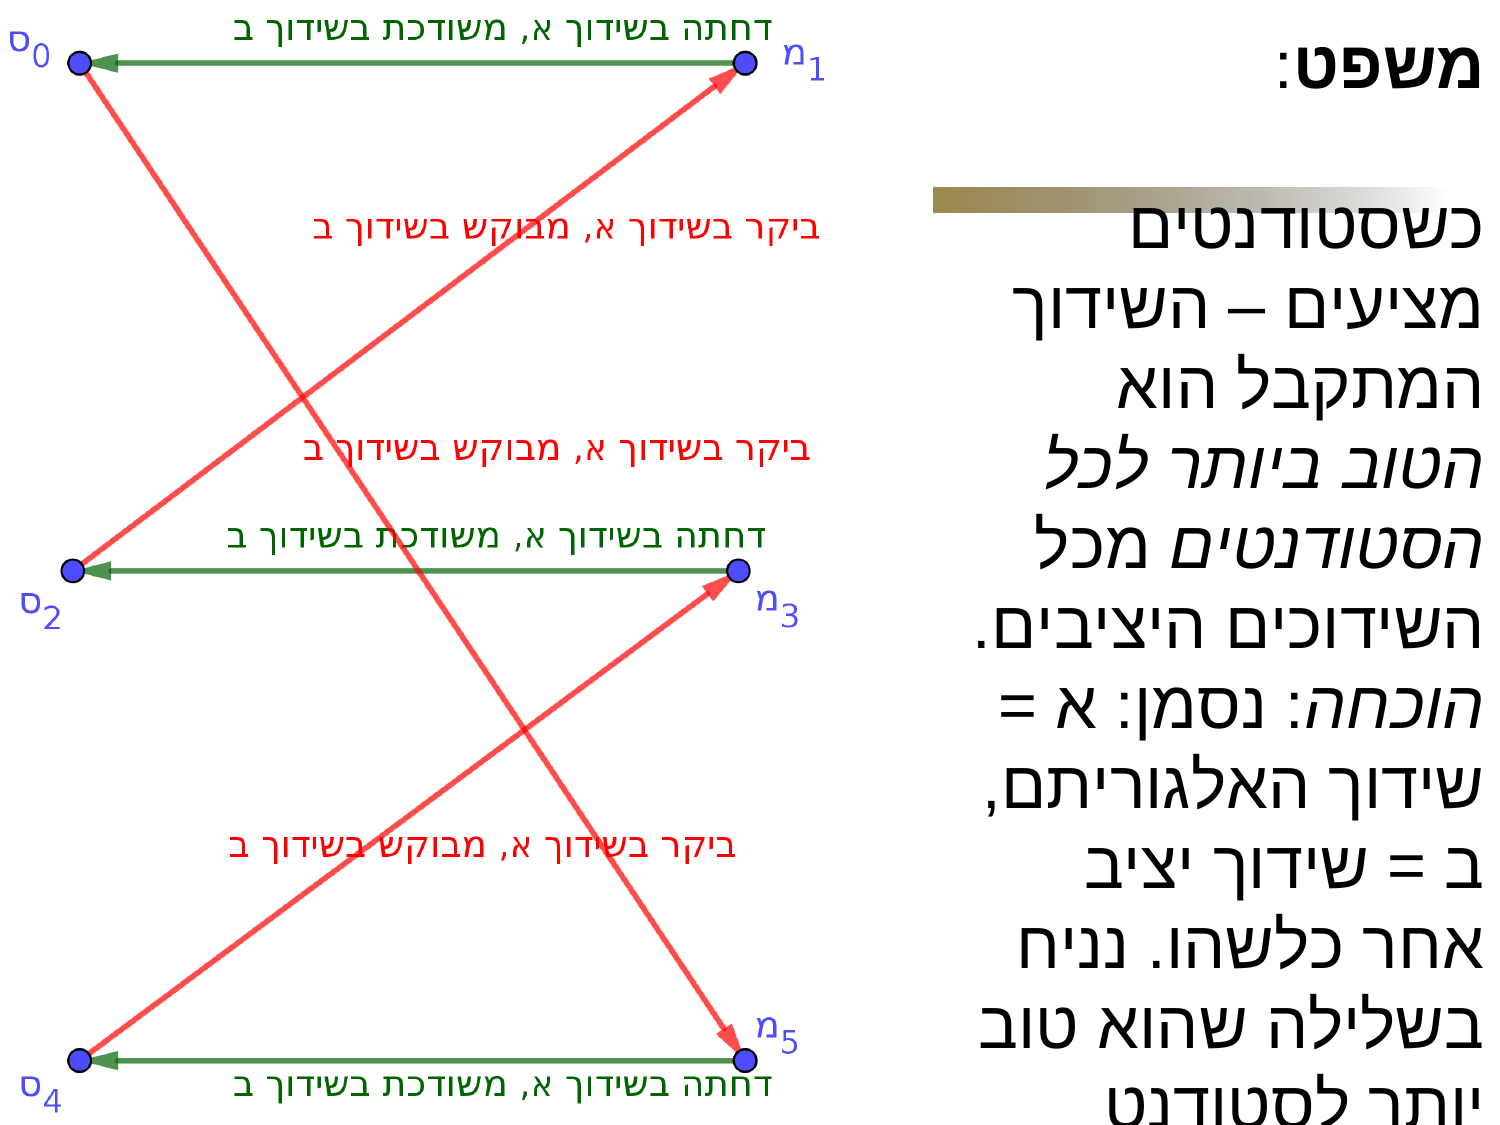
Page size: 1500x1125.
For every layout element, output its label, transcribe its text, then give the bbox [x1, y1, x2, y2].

picture [0, 0, 933, 1125]
text_box משפט: כשסטודנטים מציעים – השידוך המתקבל הוא הטוב ביותר לכל הסטודנטים מכל השידוכים היציבים. הוכחה: נסמן: א = שידוך האלגוריתם, ב = שידוך יציב אחר כלשהו. נניח בשלילה שהוא טוב יותר לסטודנט כלשהו ס0. נגיע למעגל -> [945, 15, 1500, 1125]
